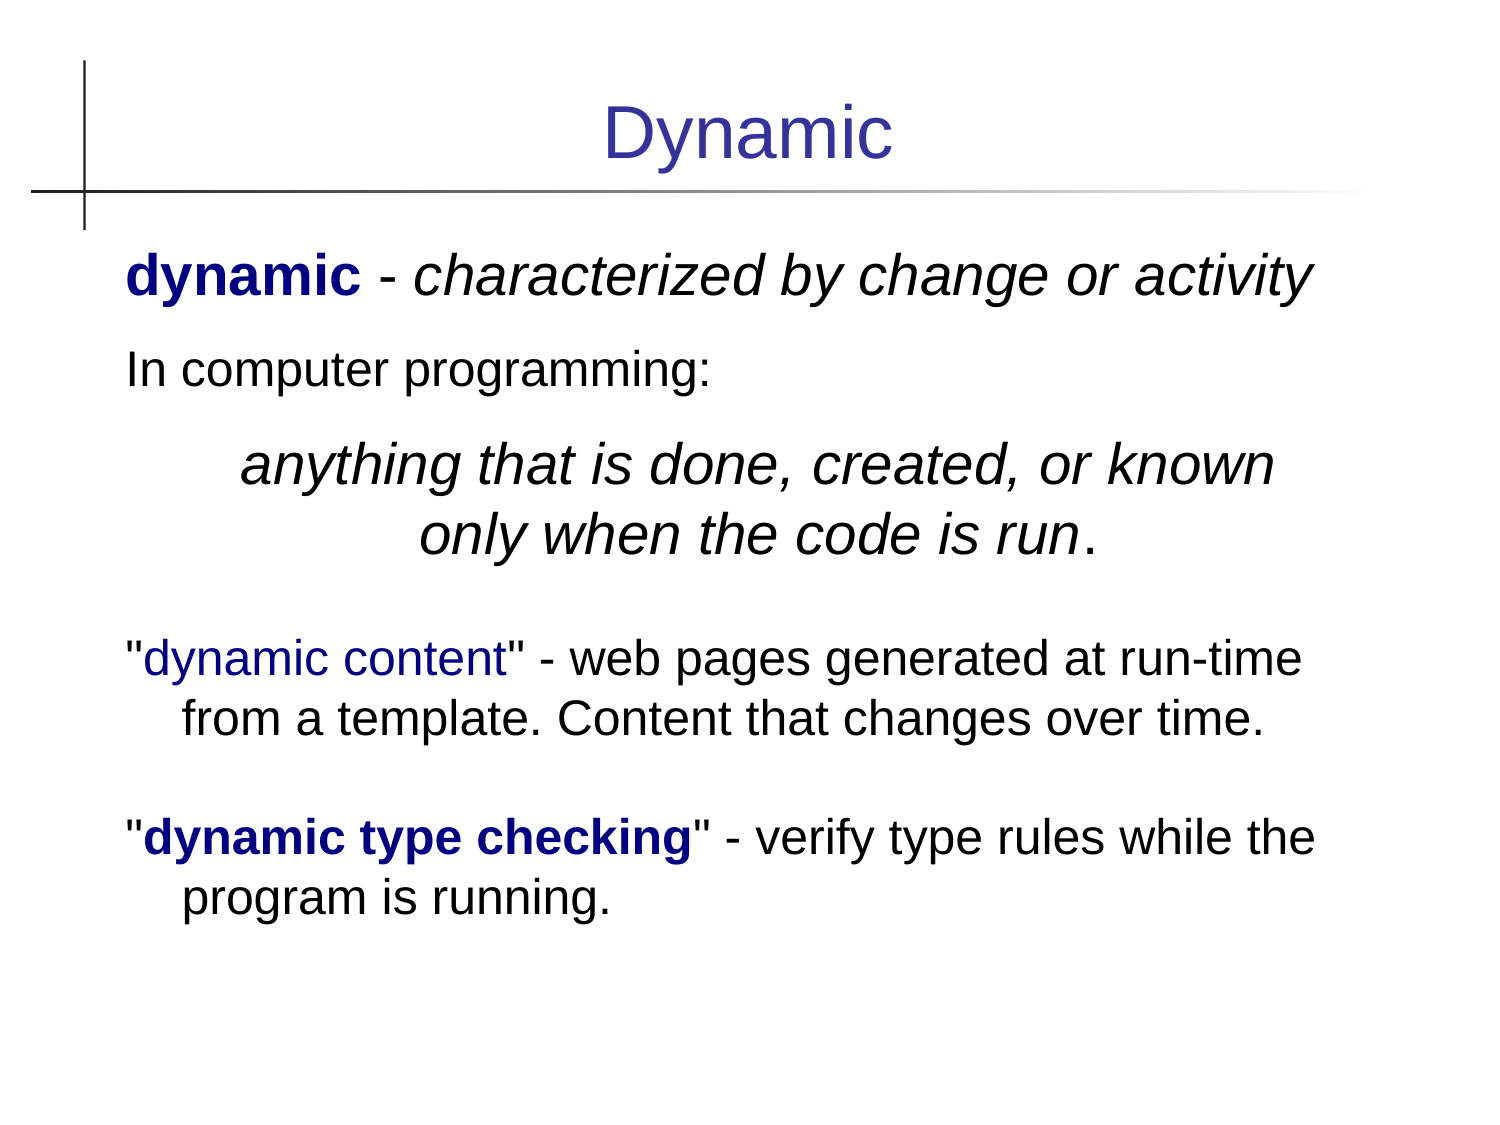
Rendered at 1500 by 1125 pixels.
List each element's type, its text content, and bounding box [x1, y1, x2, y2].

title Dynamic [100, 42, 1397, 182]
list dynamic - characterized by change or activity In computer programming: anything that is done, created, or known only when the code is run. "dynamic content" - web pages generated at run-time from a template. Content that changes over time. "dynamic type checking" - verify type rules while the program is running. [110, 229, 1408, 1021]
